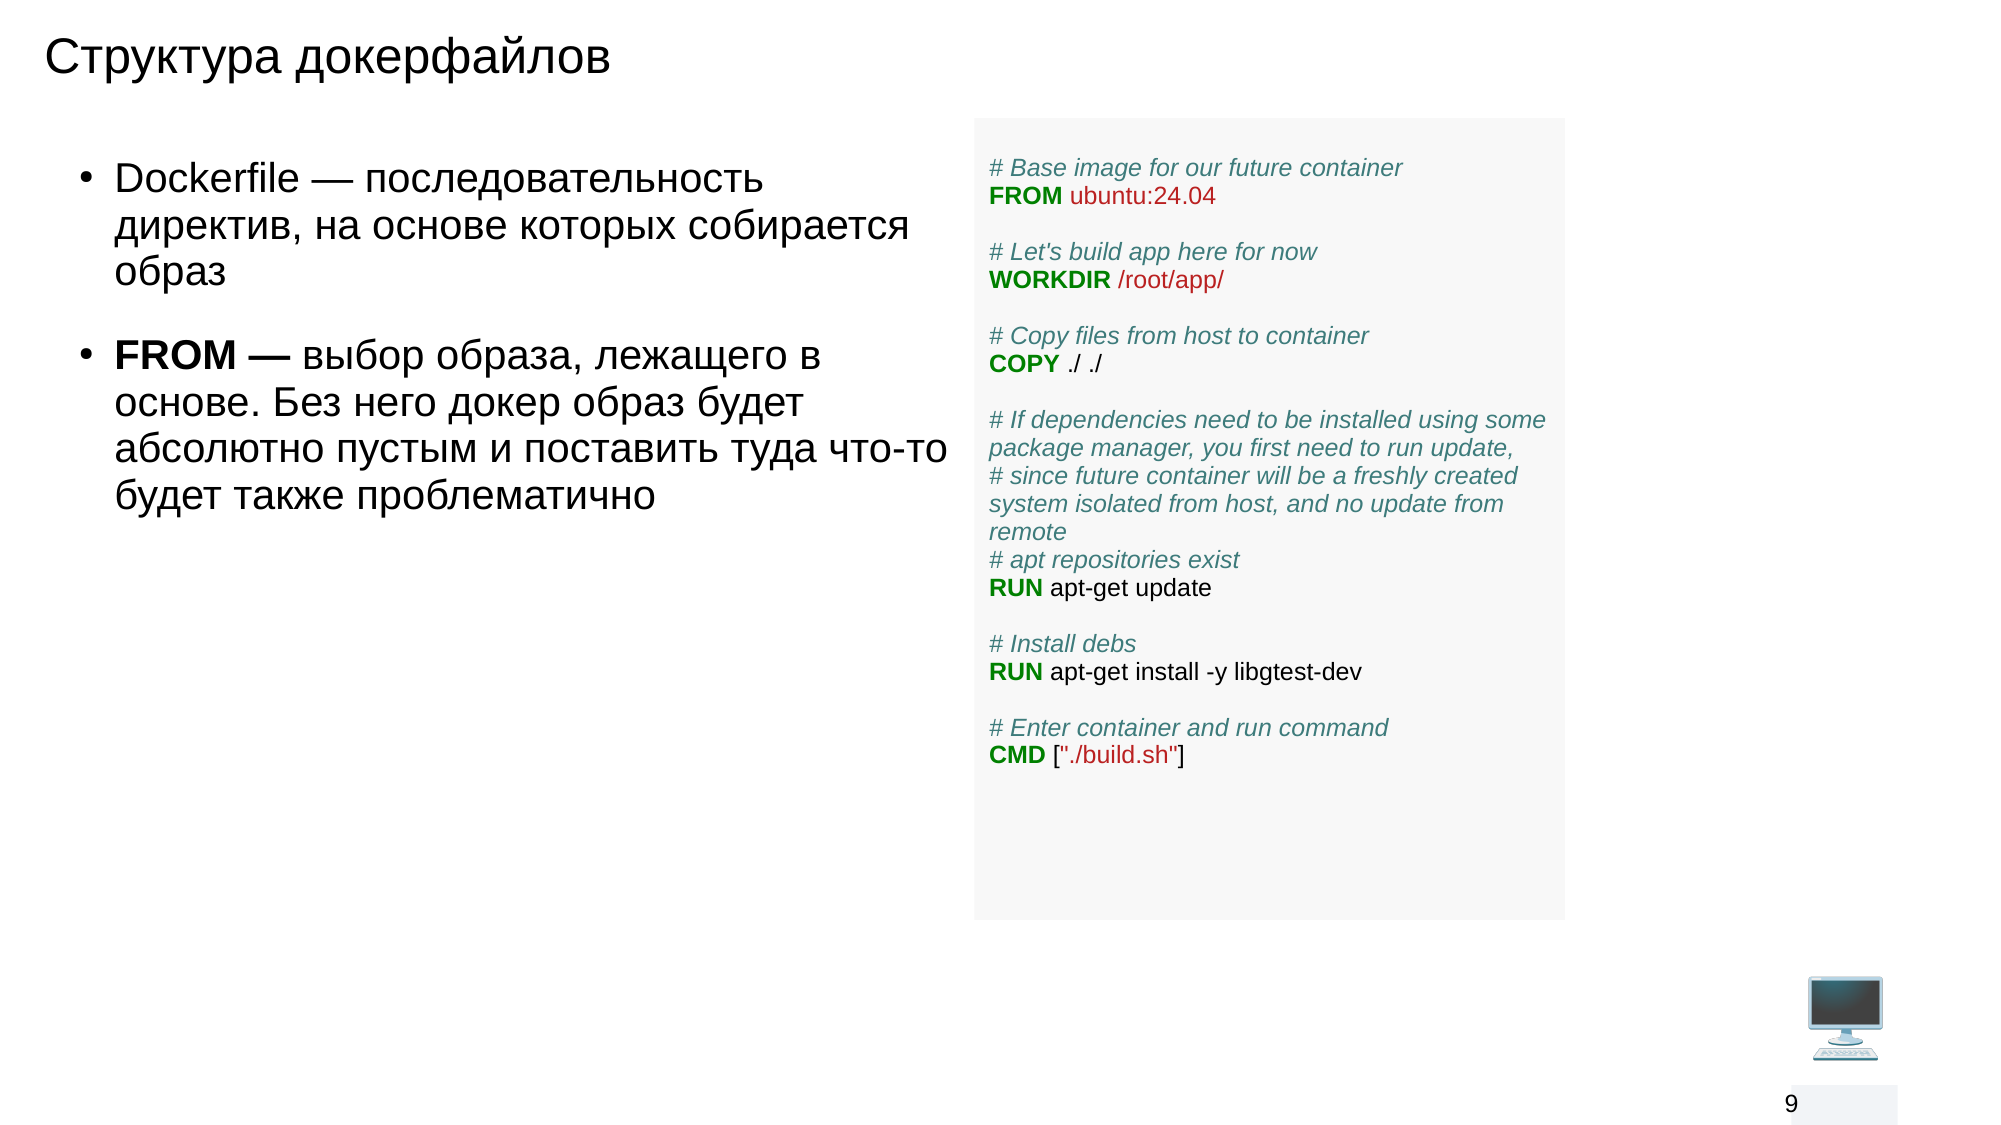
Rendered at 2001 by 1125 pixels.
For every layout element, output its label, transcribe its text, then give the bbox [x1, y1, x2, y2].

text_box Dockerfile — последовательность директив, на основе которых собирается образ [64, 147, 975, 324]
text_box FROM — выбор образа, лежащего в основе. Без него докер образ будет абсолютно пустым и поставить туда что-то будет также проблематично [64, 324, 975, 665]
picture [1801, 974, 1890, 1063]
text_box Структура докерфайлов [29, 21, 1595, 92]
text_box <number> [1769, 1082, 1914, 1125]
text_box # Base image for our future container FROM ubuntu:24.04 # Let's build app here for now WORKDIR /root/app/ # Copy files from host to container COPY ./ ./ # If dependencies need to be installed using some package manager, you first need to run update, # since future container will be a freshly created system isolated from host, and no update from remote # apt repositories exist RUN apt-get update # Install debs RUN apt-get install -y libgtest-dev # Enter container and run command CMD ["./build.sh"] [974, 118, 1565, 920]
